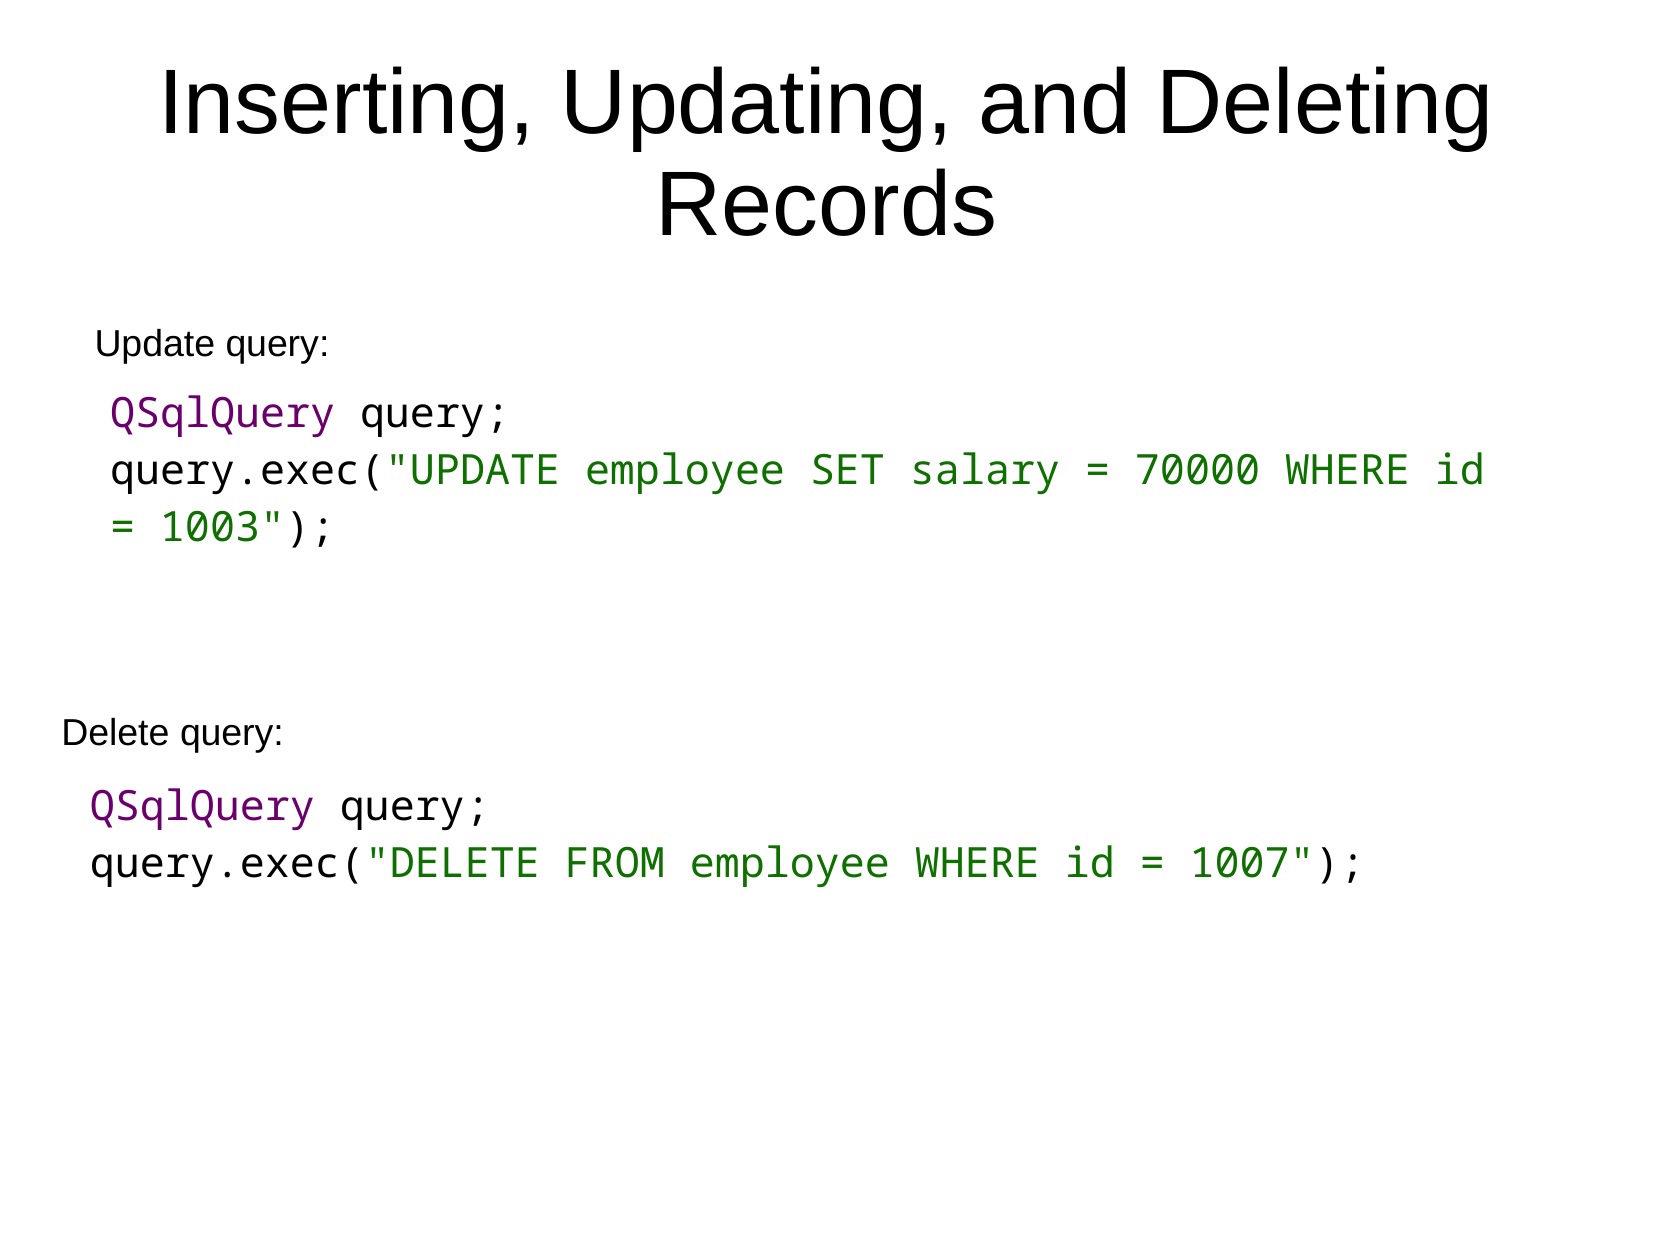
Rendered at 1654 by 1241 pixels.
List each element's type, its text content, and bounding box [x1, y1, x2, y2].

text_box Update query: [79, 315, 346, 372]
text_box QSqlQuery query; query.exec("UPDATE employee SET salary = 70000 WHERE id = 1003"); [95, 375, 1501, 526]
text_box Delete query: [46, 704, 300, 761]
text_box QSqlQuery query; query.exec("DELETE FROM employee WHERE id = 1007"); [75, 768, 1538, 886]
title Inserting, Updating, and Deleting Records [82, 49, 1571, 257]
